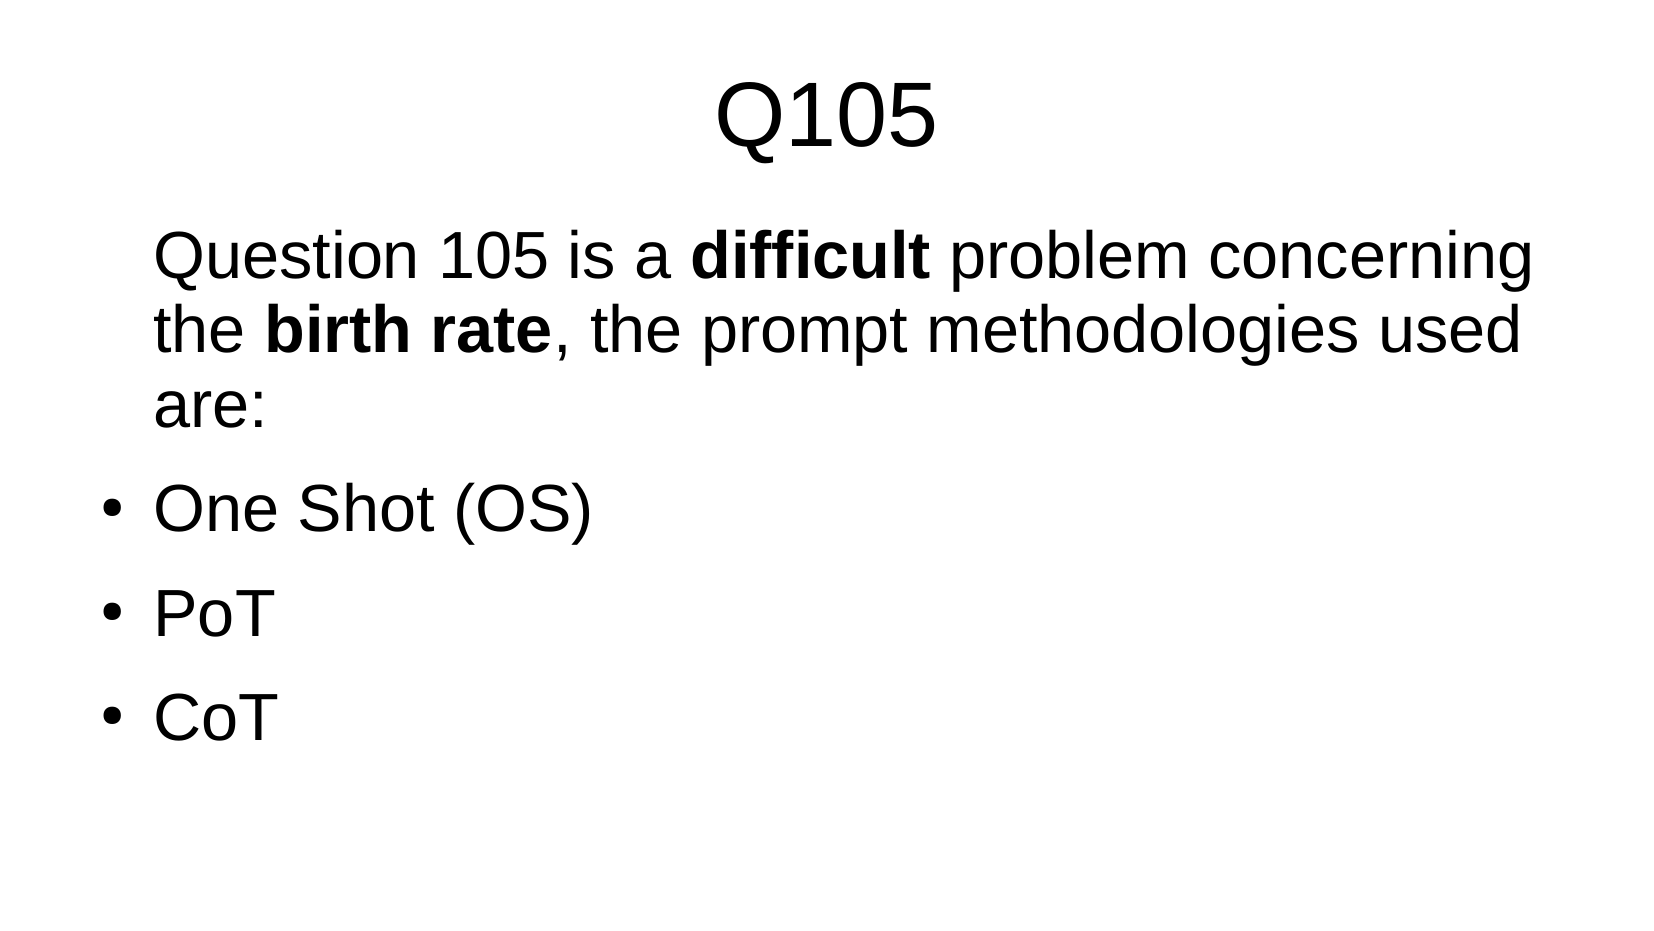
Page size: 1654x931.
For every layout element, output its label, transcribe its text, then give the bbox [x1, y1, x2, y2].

title Q105 [82, 37, 1571, 193]
list Question 105 is a difficult problem concerning the birth rate, the prompt methodologies used are: One Shot (OS) PoT CoT [82, 217, 1565, 857]
